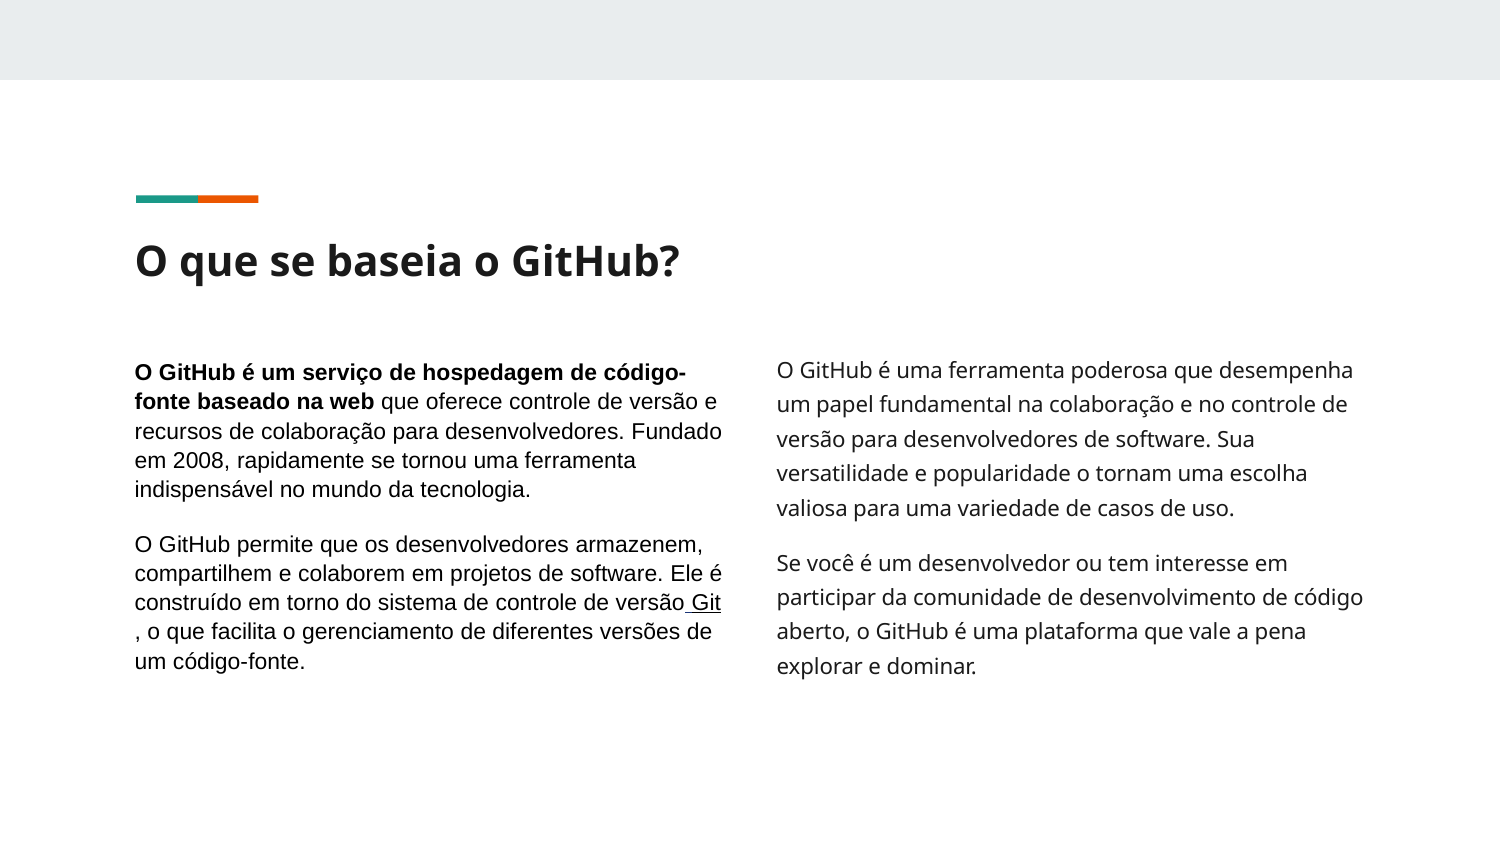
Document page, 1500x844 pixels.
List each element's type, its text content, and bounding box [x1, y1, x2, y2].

list O GitHub é uma ferramenta poderosa que desempenha um papel fundamental na colaboração e no controle de versão para desenvolvedores de software. Sua versatilidade e popularidade o tornam uma escolha valiosa para uma variedade de casos de uso. Se você é um desenvolvedor ou tem interesse em participar da comunidade de desenvolvimento de código aberto, o GitHub é uma plataforma que vale a pena explorar e dominar. [761, 335, 1381, 707]
title O que se baseia o GitHub? [119, 216, 1381, 305]
list O GitHub é um serviço de hospedagem de código-fonte baseado na web que oferece controle de versão e recursos de colaboração para desenvolvedores. Fundado em 2008, rapidamente se tornou uma ferramenta indispensável no mundo da tecnologia. O GitHub permite que os desenvolvedores armazenem, compartilhem e colaborem em projetos de software. Ele é construído em torno do sistema de controle de versão Git, o que facilita o gerenciamento de diferentes versões de um código-fonte. [119, 341, 739, 712]
